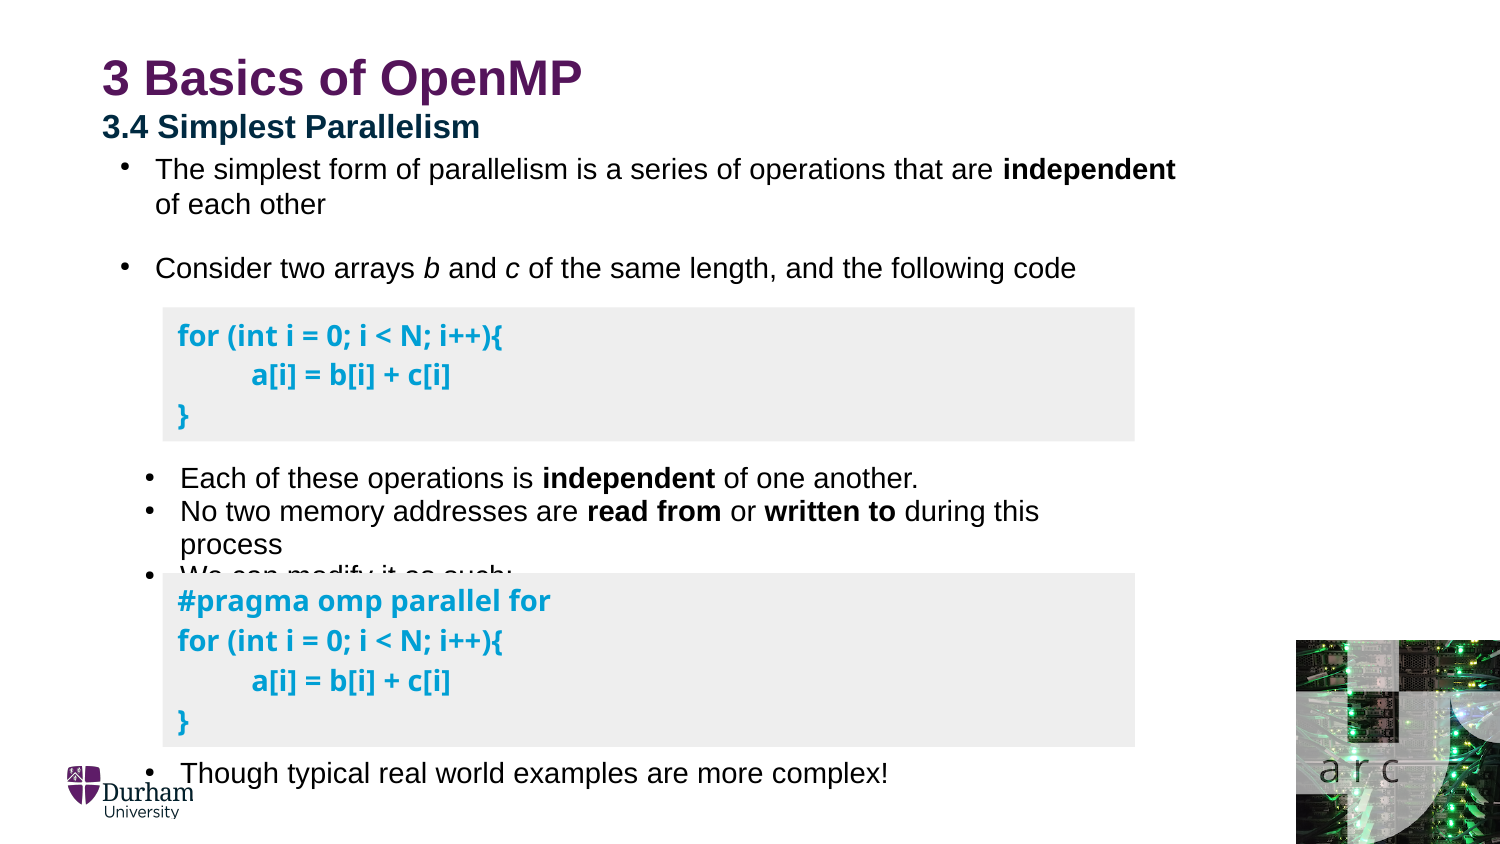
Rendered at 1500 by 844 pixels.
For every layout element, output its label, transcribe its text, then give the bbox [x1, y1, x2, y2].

text_box Each of these operations is independent of one another. No two memory addresses are read from or written to during this process We can modify it as such: Though typical real world examples are more complex! [129, 454, 1165, 798]
picture [1296, 640, 1500, 844]
picture [67, 766, 193, 819]
text_box #pragma omp parallel for for (int i = 0; i < N; i++){ a[i] = b[i] + c[i] } [162, 573, 1135, 720]
list The simplest form of parallelism is a series of operations that are independent of each other Consider two arrays b and c of the same length, and the following code [101, 150, 1178, 284]
text_box for (int i = 0; i < N; i++){ a[i] = b[i] + c[i] } [162, 307, 1135, 430]
title 3 Basics of OpenMP 3.4 Simplest Parallelism [101, 45, 1399, 187]
